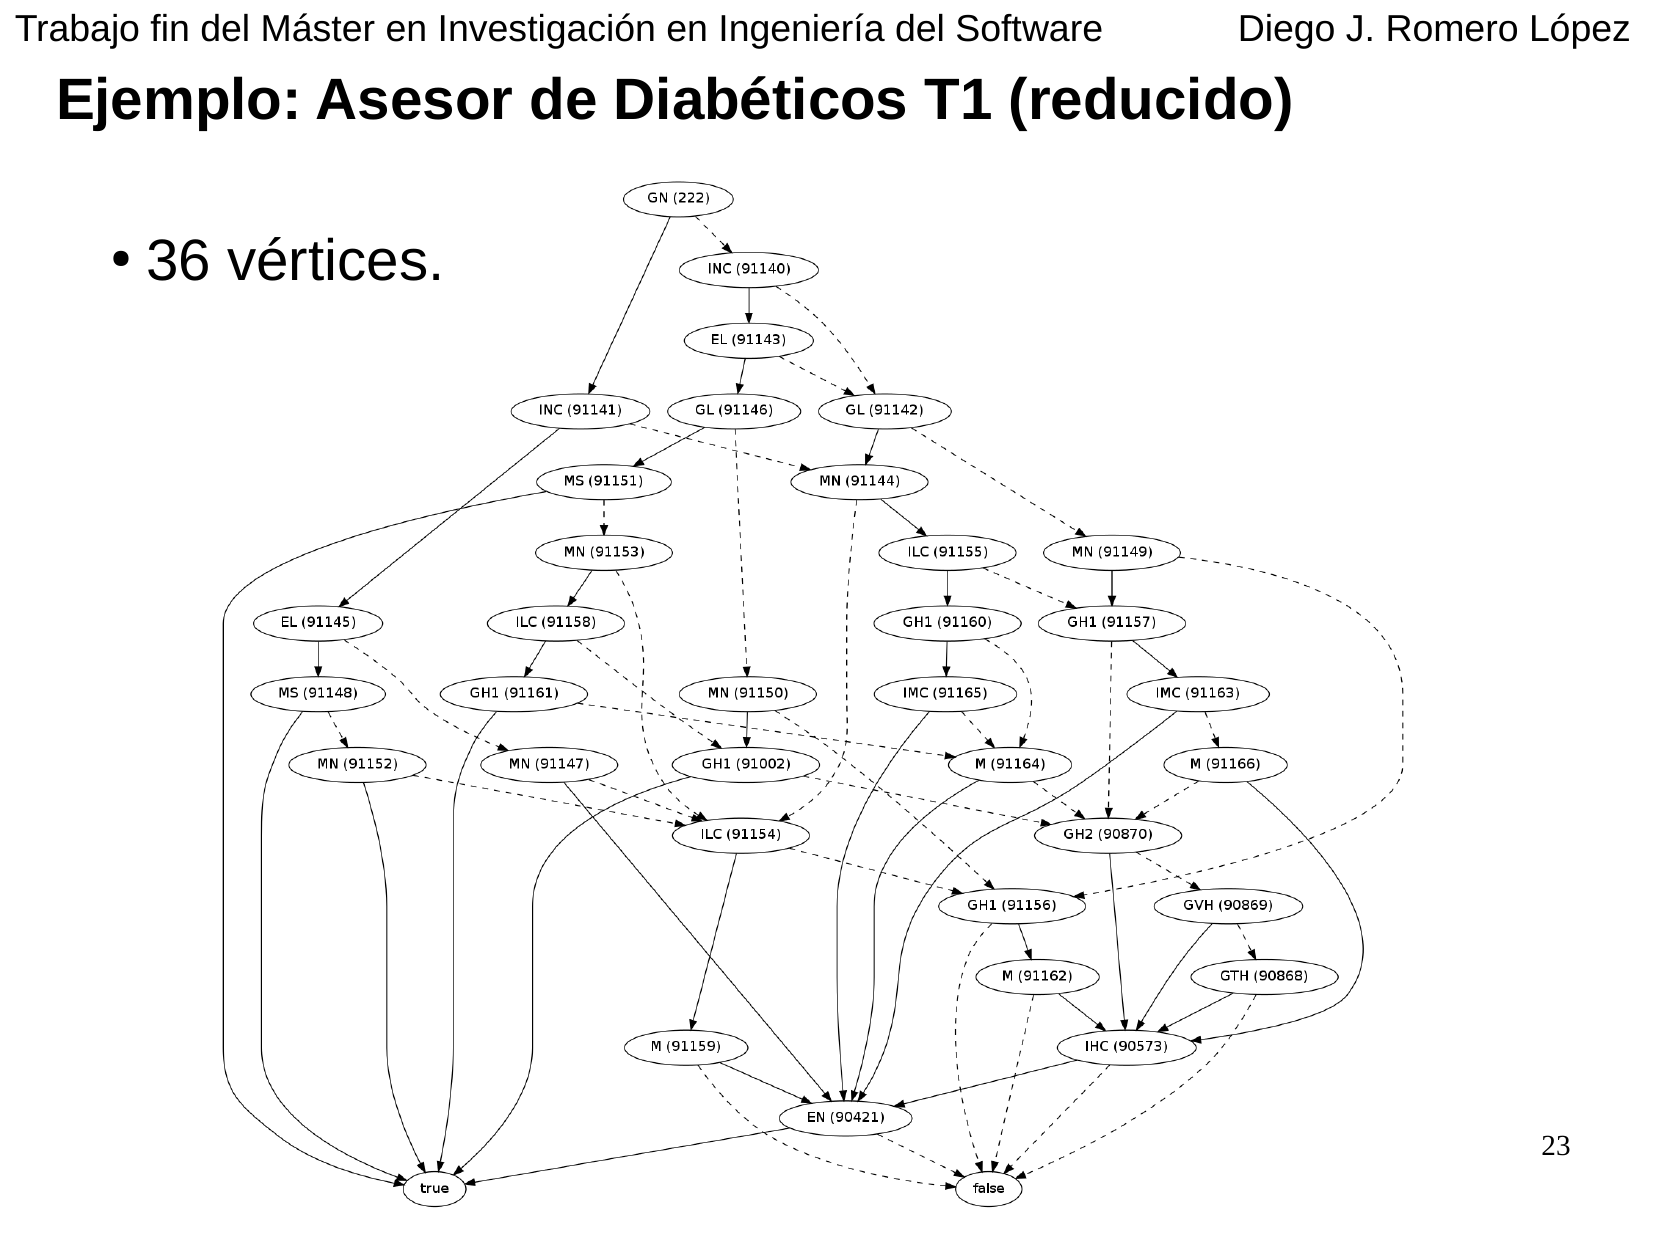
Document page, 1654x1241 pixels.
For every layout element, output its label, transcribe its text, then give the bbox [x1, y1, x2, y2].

picture [219, 177, 1406, 1211]
text_box Ejemplo: Asesor de Diabéticos T1 (reducido) [5, 59, 1630, 133]
text_box 36 vértices. [95, 188, 497, 303]
